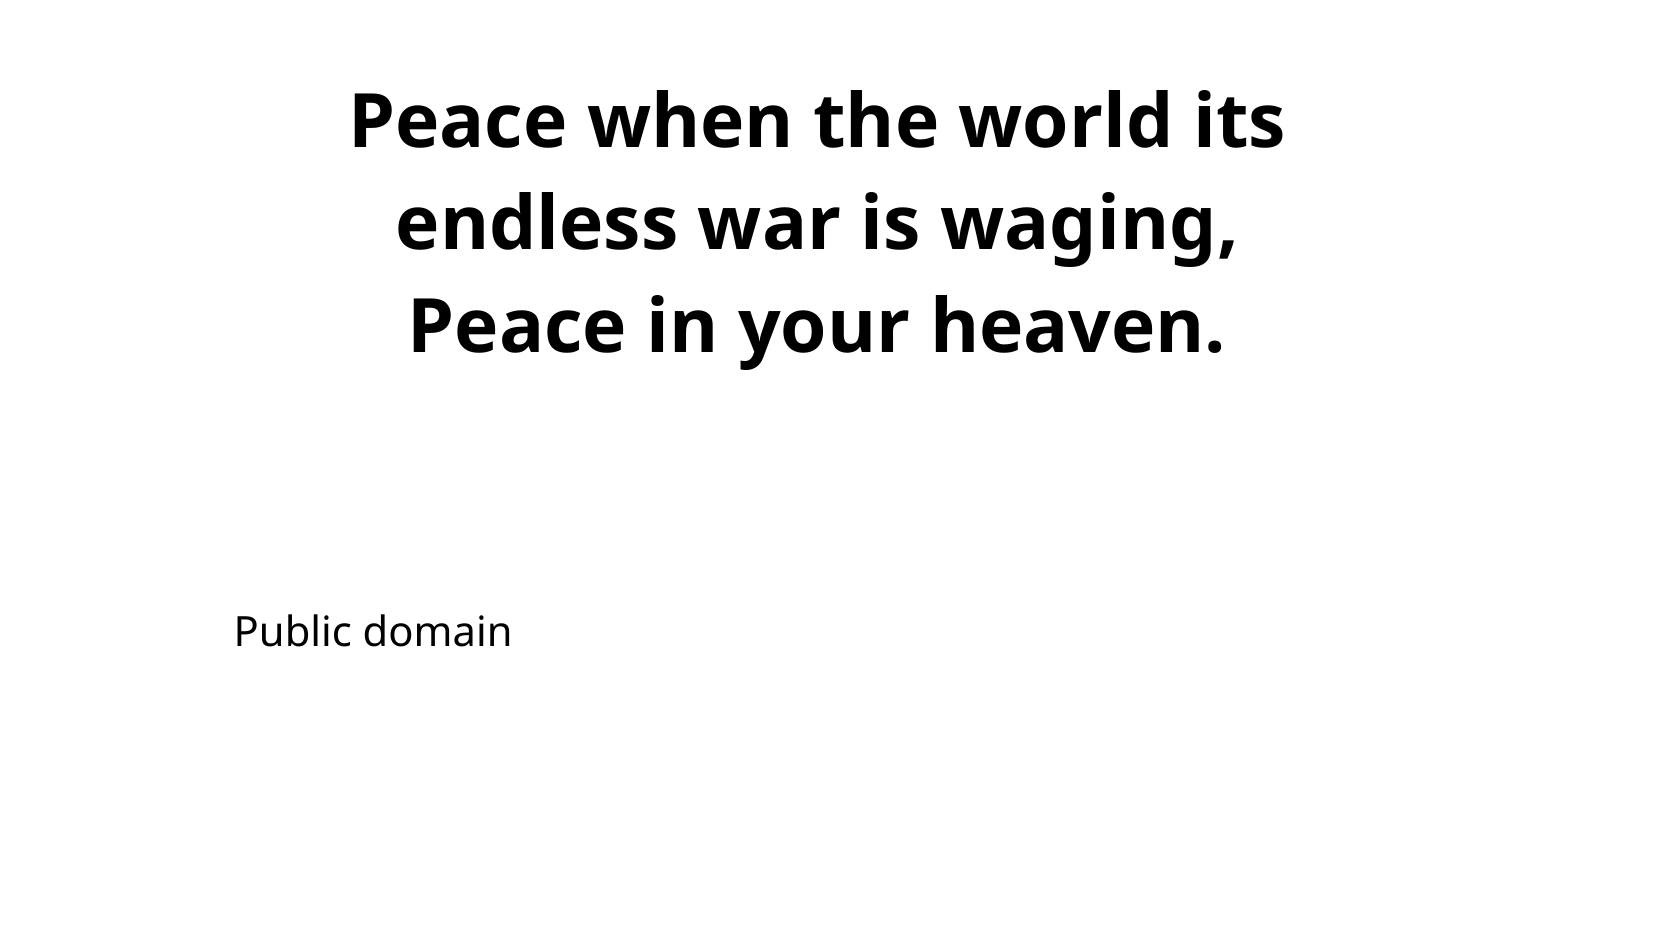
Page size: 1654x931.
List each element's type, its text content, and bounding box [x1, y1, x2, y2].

text_box Peace when the world its endless war is waging, Peace in your heaven. Public domain [90, 60, 1546, 708]
